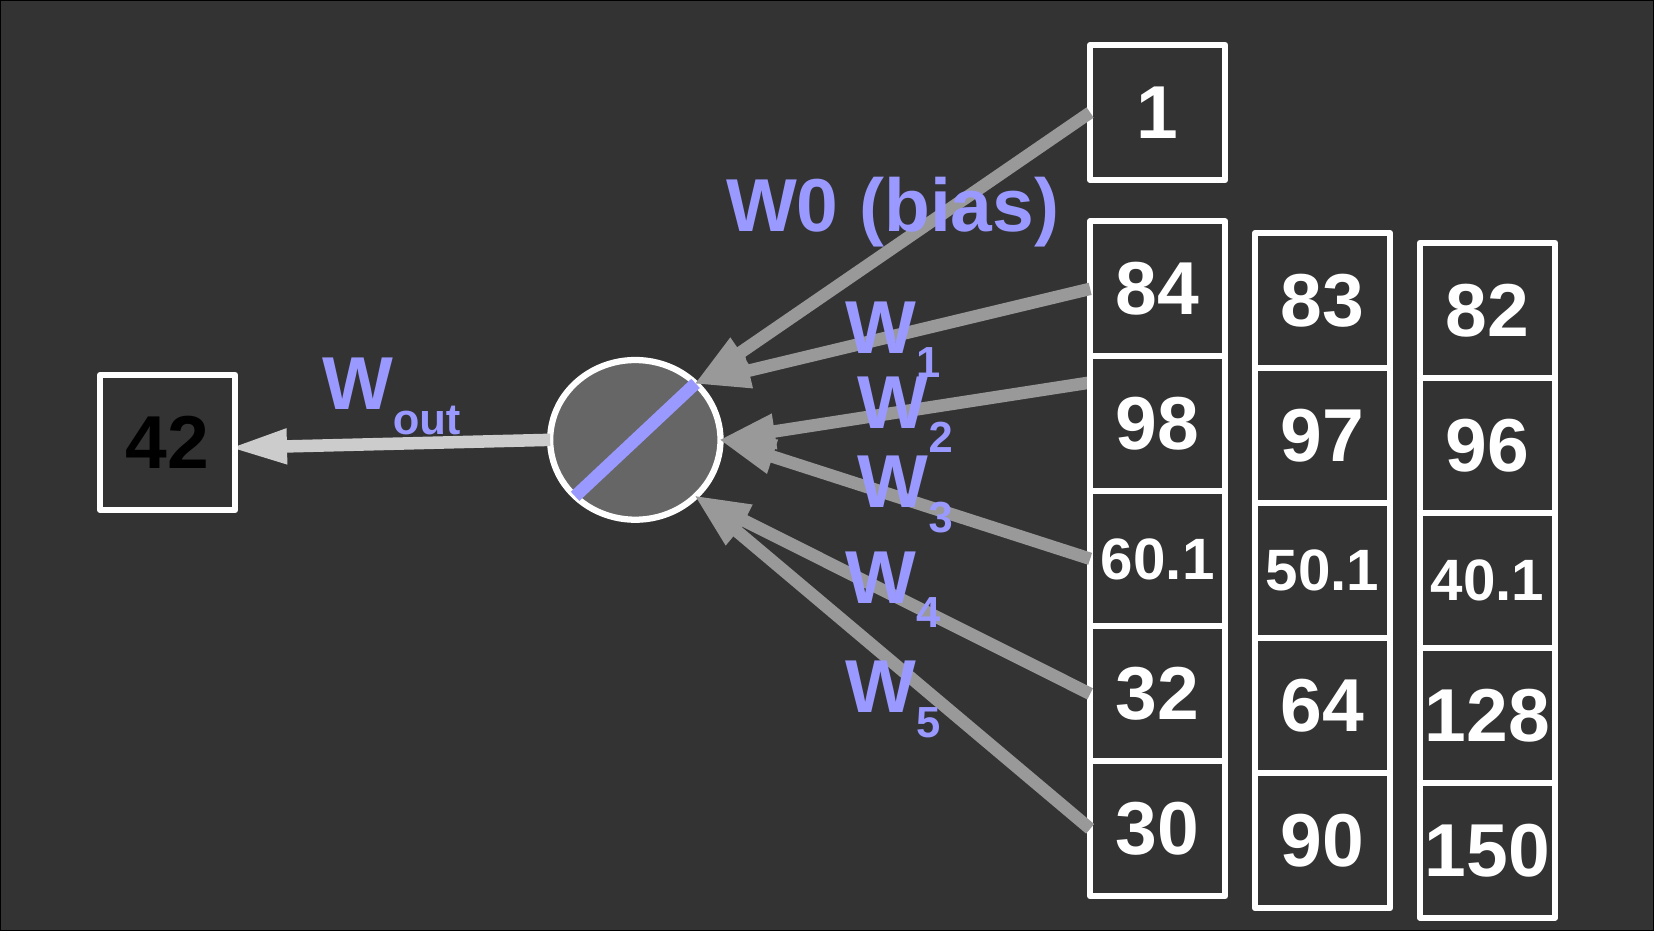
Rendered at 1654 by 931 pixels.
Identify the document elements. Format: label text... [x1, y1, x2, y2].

text_box 60.1 [1090, 492, 1226, 627]
text_box 40.1 [1420, 513, 1556, 648]
text_box 128 [1420, 648, 1556, 782]
text_box [550, 360, 691, 493]
text_box 42 [100, 375, 236, 511]
text_box 1 [1090, 45, 1226, 181]
text_box 82 [1420, 242, 1556, 377]
text_box 32 [1090, 627, 1226, 761]
text_box 84 [1090, 221, 1226, 356]
text_box 96 [1420, 377, 1556, 513]
text_box [580, 386, 721, 520]
text_box 97 [1255, 368, 1391, 504]
text_box 90 [1255, 773, 1391, 909]
text_box 64 [1255, 639, 1391, 773]
text_box 98 [1090, 356, 1226, 492]
text_box 50.1 [1255, 504, 1391, 639]
text_box 83 [1255, 233, 1391, 368]
text_box 150 [1420, 782, 1556, 918]
text_box 30 [1090, 761, 1226, 897]
